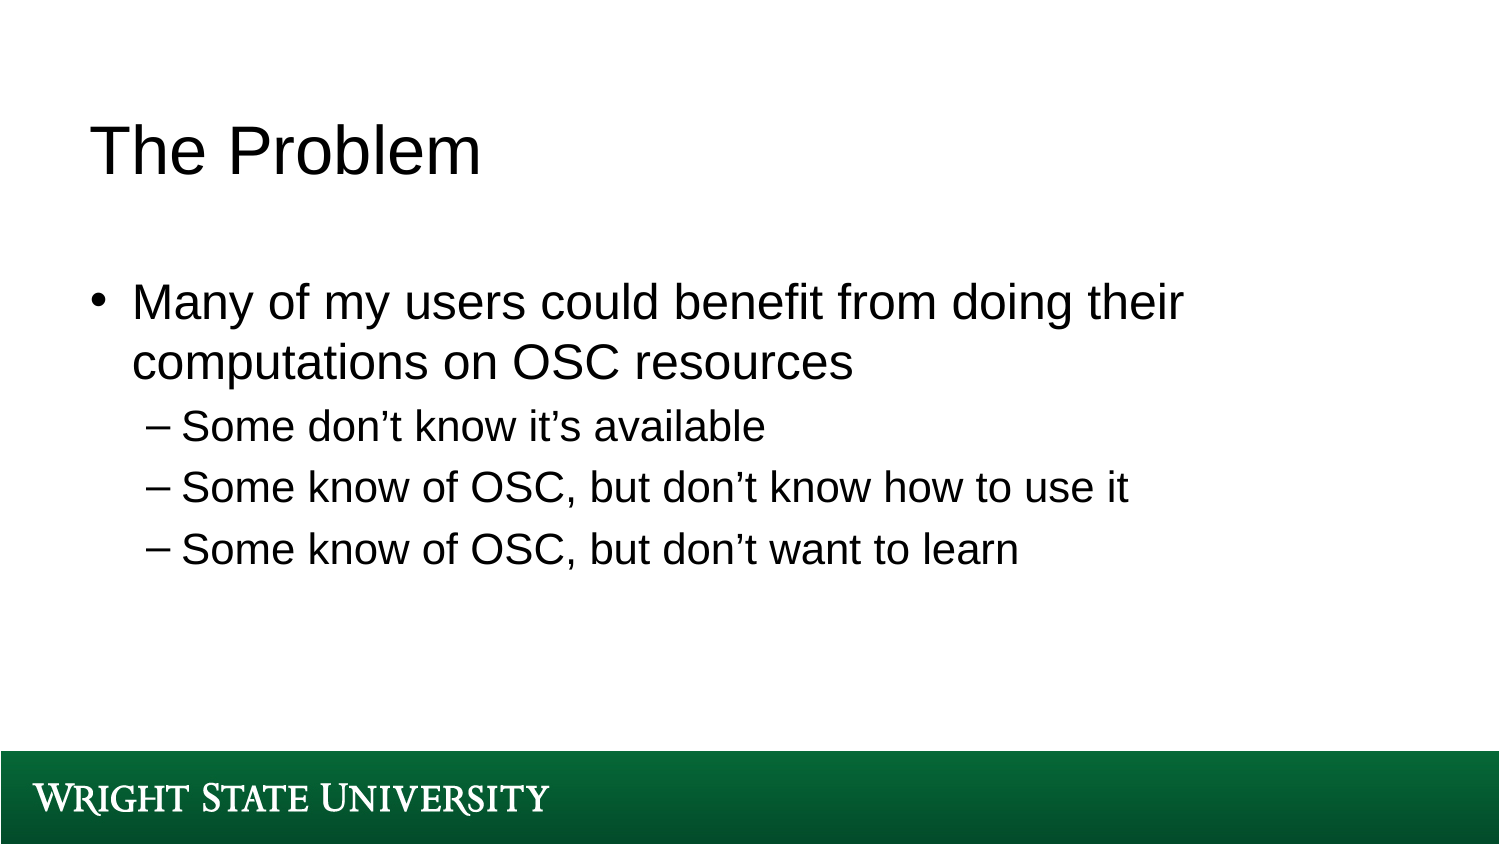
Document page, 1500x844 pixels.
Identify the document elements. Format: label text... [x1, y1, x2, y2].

title The Problem [75, 98, 1425, 240]
list Many of my users could benefit from doing their computations on OSC resources Some don’t know it’s available Some know of OSC, but don’t know how to use it Some know of OSC, but don’t want to learn [75, 261, 1425, 719]
picture [1, 0, 1499, 844]
